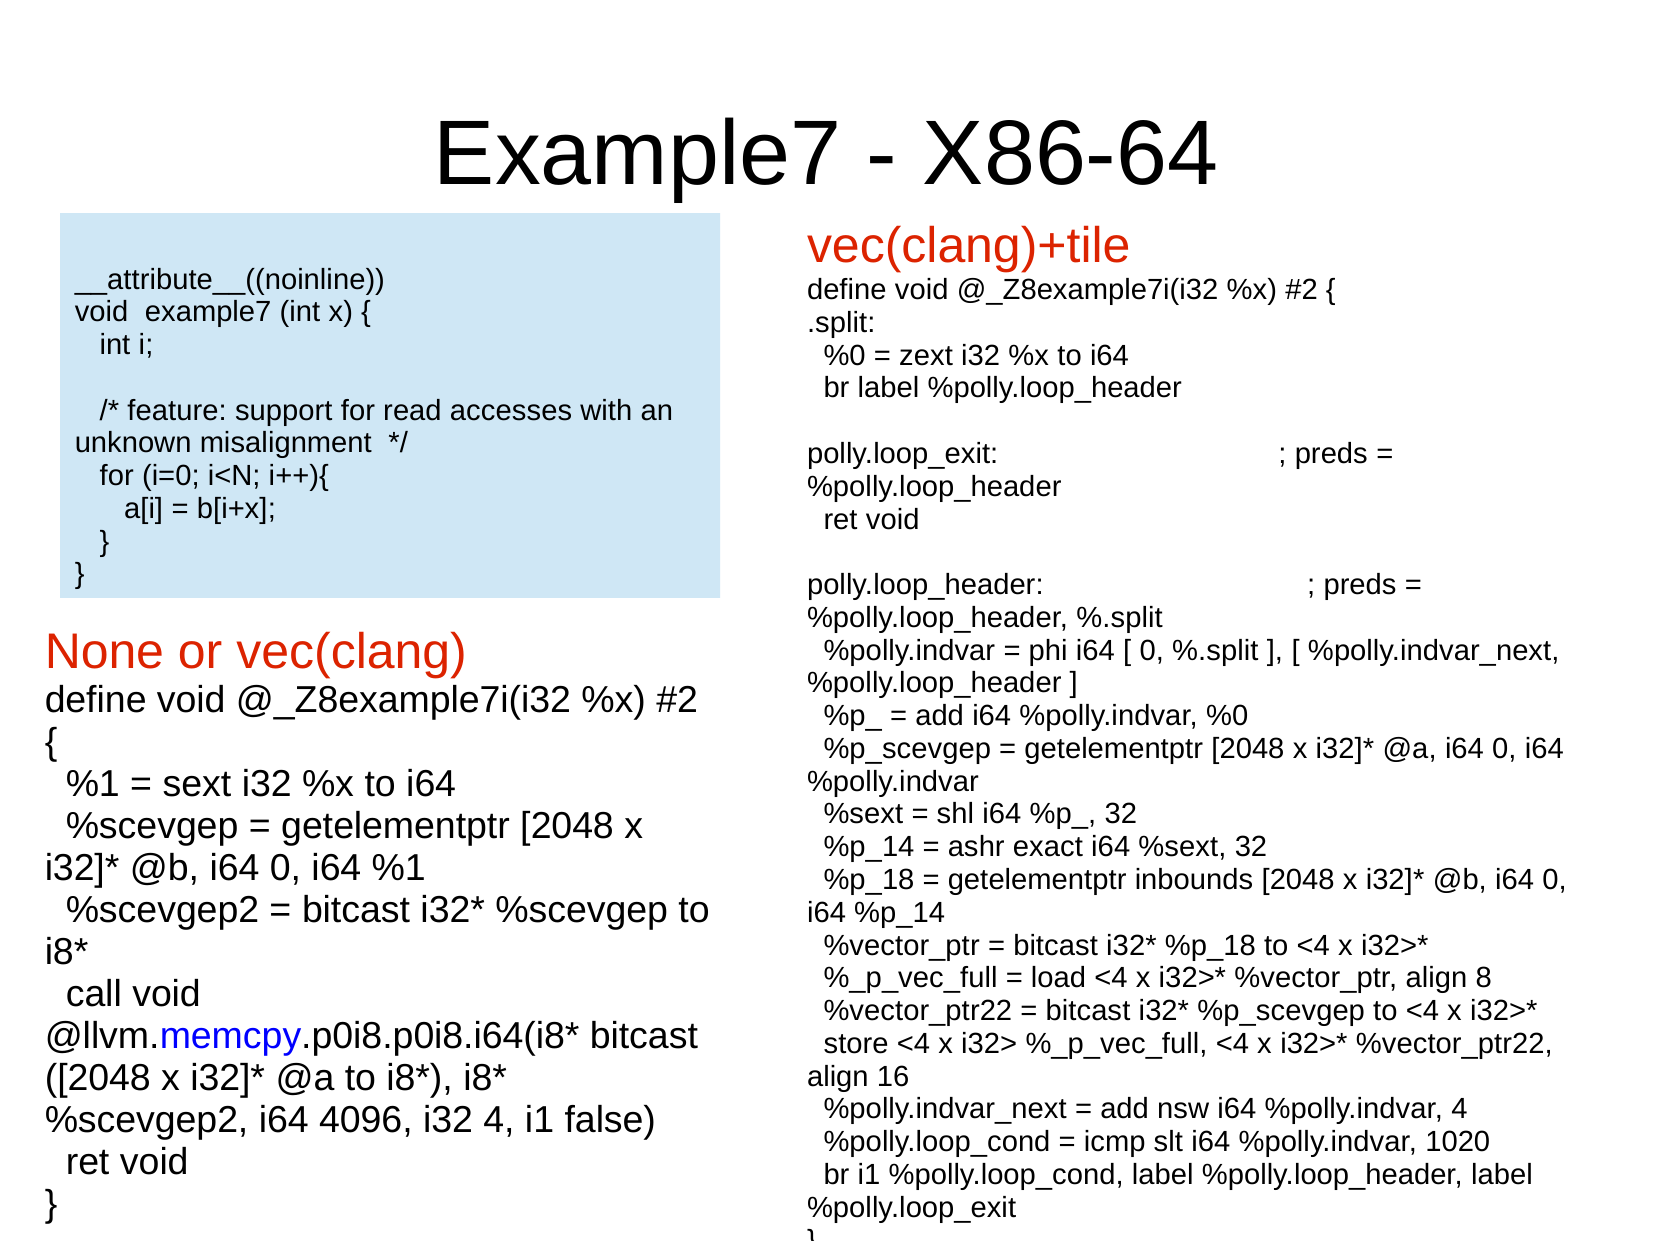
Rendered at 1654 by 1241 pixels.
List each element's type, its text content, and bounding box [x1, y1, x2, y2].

text_box __attribute__((noinline)) void example7 (int x) { int i; /* feature: support for read accesses with an unknown misalignment */ for (i=0; i<N; i++){ a[i] = b[i+x]; } } [60, 213, 721, 598]
text_box None or vec(clang) define void @_Z8example7i(i32 %x) #2 { %1 = sext i32 %x to i64 %scevgep = getelementptr [2048 x i32]* @b, i64 0, i64 %1 %scevgep2 = bitcast i32* %scevgep to i8* call void @llvm.memcpy.p0i8.p0i8.i64(i8* bitcast ([2048 x i32]* @a to i8*), i8* %scevgep2, i64 4096, i32 4, i1 false) ret void } [30, 615, 734, 1233]
title Example7 - X86-64 [82, 49, 1571, 257]
text_box vec(clang)+tile define void @_Z8example7i(i32 %x) #2 { .split: %0 = zext i32 %x to i64 br label %polly.loop_header polly.loop_exit: ; preds = %polly.loop_header ret void polly.loop_header: ; preds = %polly.loop_header, %.split %polly.indvar = phi i64 [ 0, %.split ], [ %polly.indvar_next, %polly.loop_header ] %p_ = add i64 %polly.indvar, %0 %p_scevgep = getelementptr [2048 x i32]* @a, i64 0, i64 %polly.indvar %sext = shl i64 %p_, 32 %p_14 = ashr exact i64 %sext, 32 %p_18 = getelementptr inbounds [2048 x i32]* @b, i64 0, i64 %p_14 %vector_ptr = bitcast i32* %p_18 to <4 x i32>* %_p_vec_full = load <4 x i32>* %vector_ptr, align 8 %vector_ptr22 = bitcast i32* %p_scevgep to <4 x i32>* store <4 x i32> %_p_vec_full, <4 x i32>* %vector_ptr22, align 16 %polly.indvar_next = add nsw i64 %polly.indvar, 4 %polly.loop_cond = icmp slt i64 %polly.indvar, 1020 br i1 %polly.loop_cond, label %polly.loop_header, label %polly.loop_exit } [792, 210, 1591, 1241]
